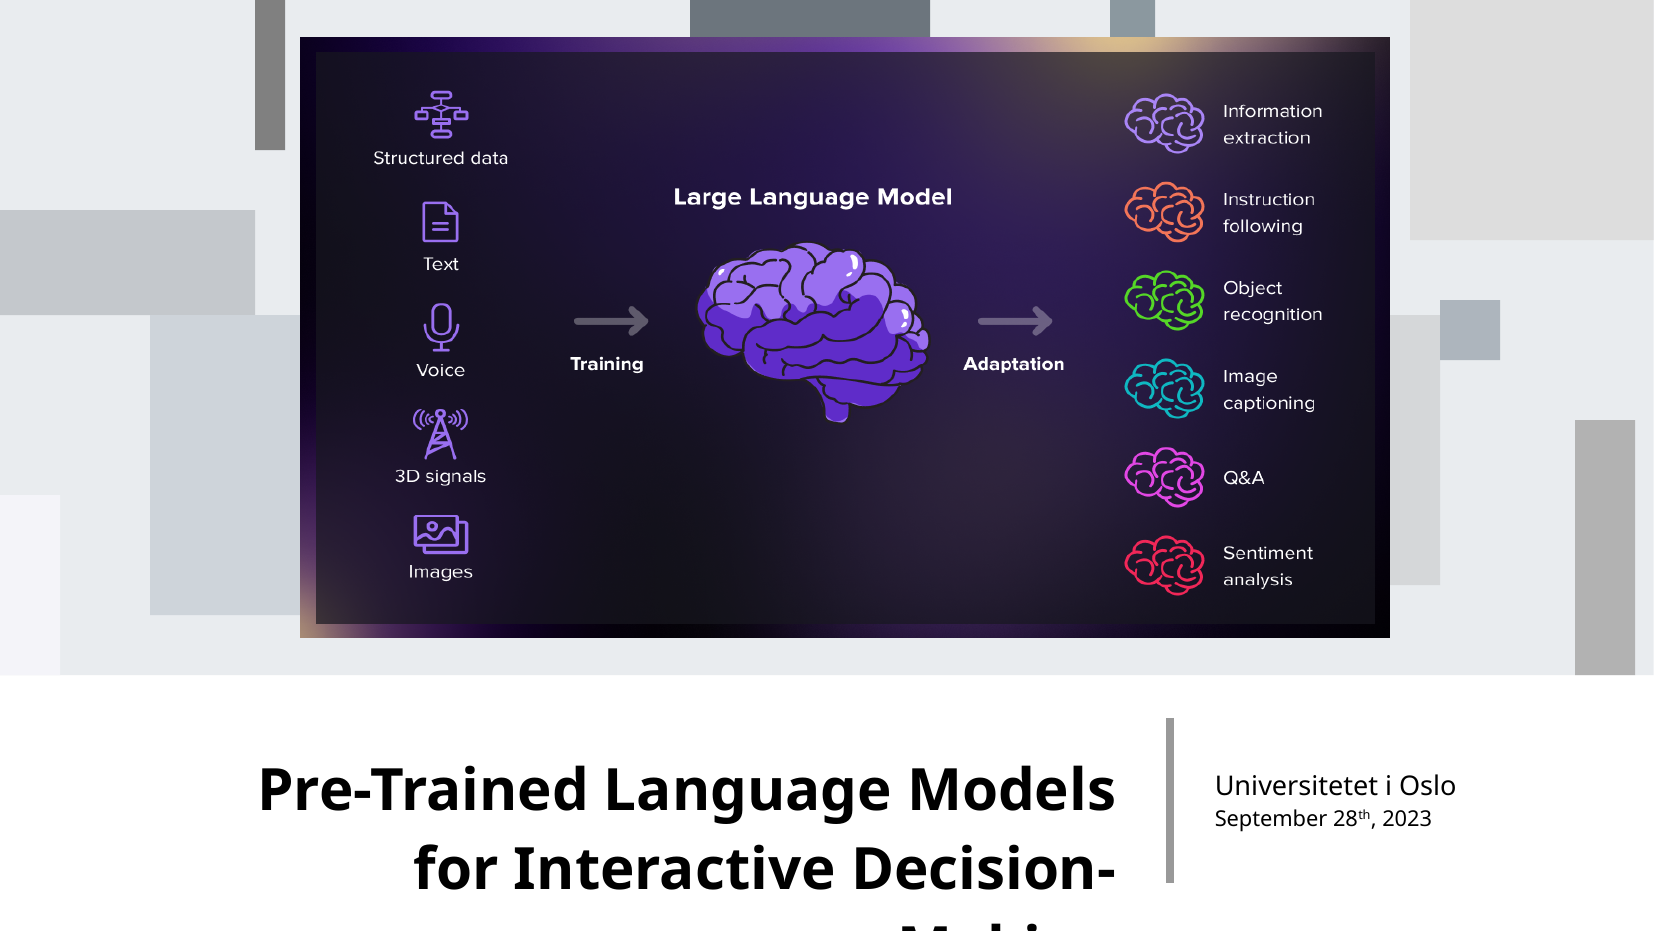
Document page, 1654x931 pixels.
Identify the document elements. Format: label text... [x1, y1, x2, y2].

text_box Universitetet i Oslo September 28th, 2023 [1200, 759, 1591, 841]
text_box Pre-Trained Language Models for Interactive Decision-Making [225, 740, 1131, 873]
picture [300, 37, 1390, 638]
